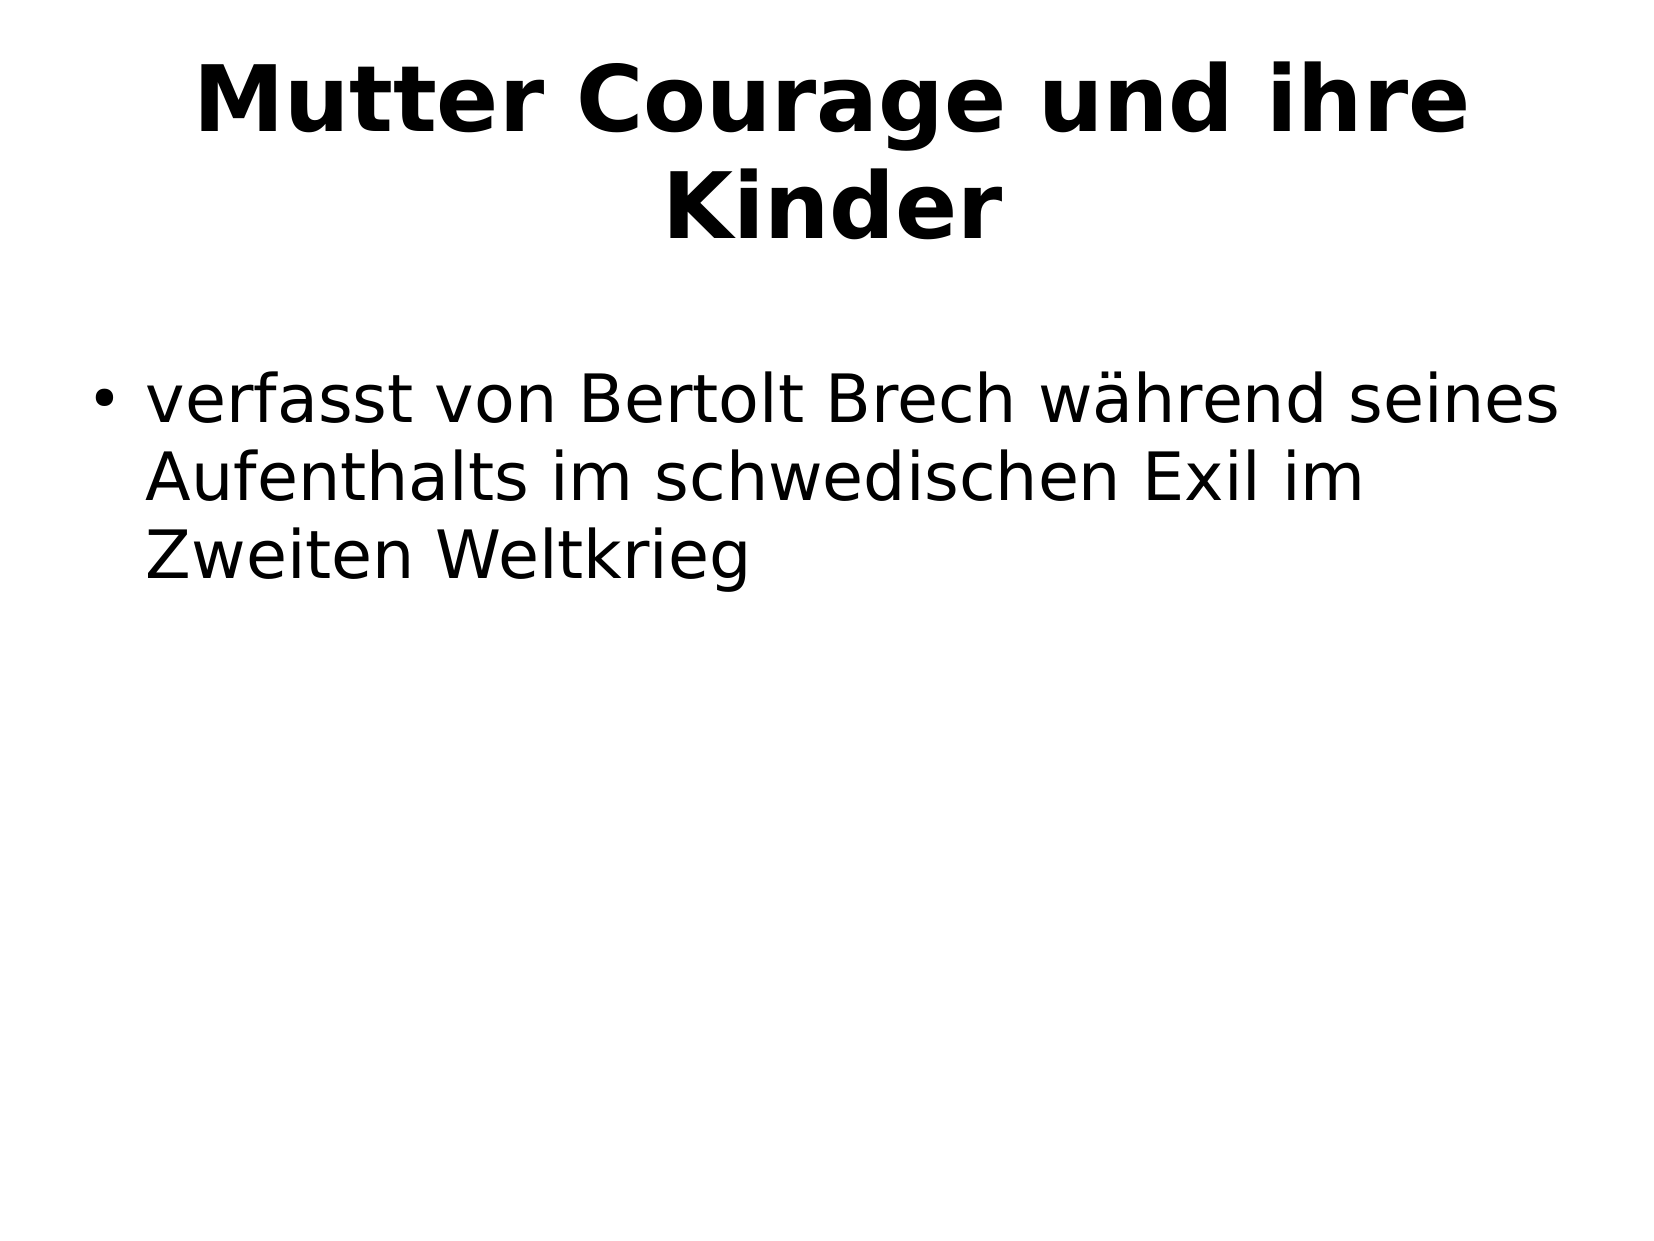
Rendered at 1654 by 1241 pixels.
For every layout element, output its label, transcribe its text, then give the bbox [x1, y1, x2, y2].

title Mutter Courage und ihre Kinder [30, 45, 1636, 261]
list verfasst von Bertolt Brech während seines Aufenthalts im schwedischen Exil im Zweiten Weltkrieg [75, 360, 1564, 1081]
